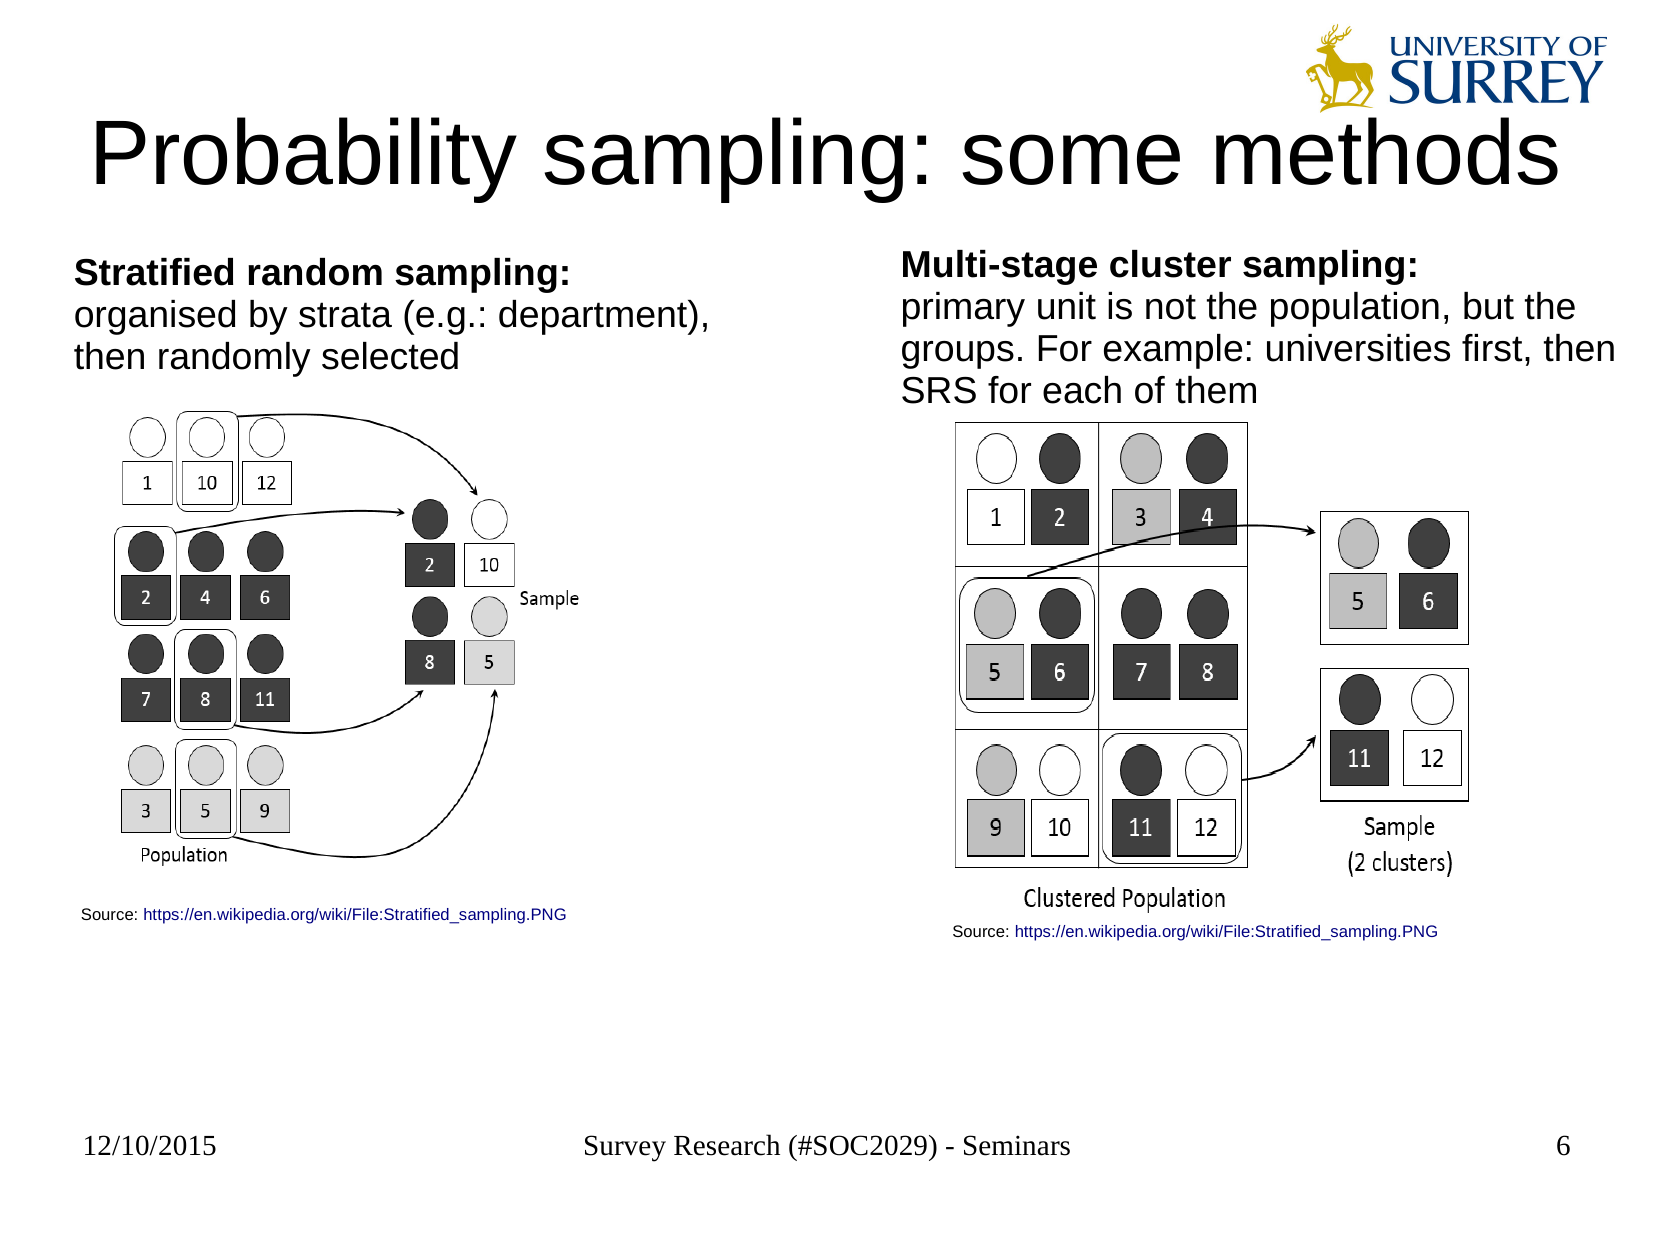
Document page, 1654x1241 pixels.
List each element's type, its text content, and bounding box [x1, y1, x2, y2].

picture [944, 419, 1477, 922]
text_box Source: https://en.wikipedia.org/wiki/File:Stratified_sampling.PNG [66, 897, 588, 932]
picture [106, 401, 591, 875]
title Probability sampling: some methods [82, 49, 1571, 257]
text_box Multi-stage cluster sampling: primary unit is not the population, but the groups. For example: universities first, then SRS for each of them [885, 236, 1642, 419]
text_box Source: https://en.wikipedia.org/wiki/File:Stratified_sampling.PNG [937, 915, 1459, 950]
text_box Stratified random sampling: organised by strata (e.g.: department), then randomly selected [59, 243, 737, 385]
picture [1306, 23, 1607, 113]
